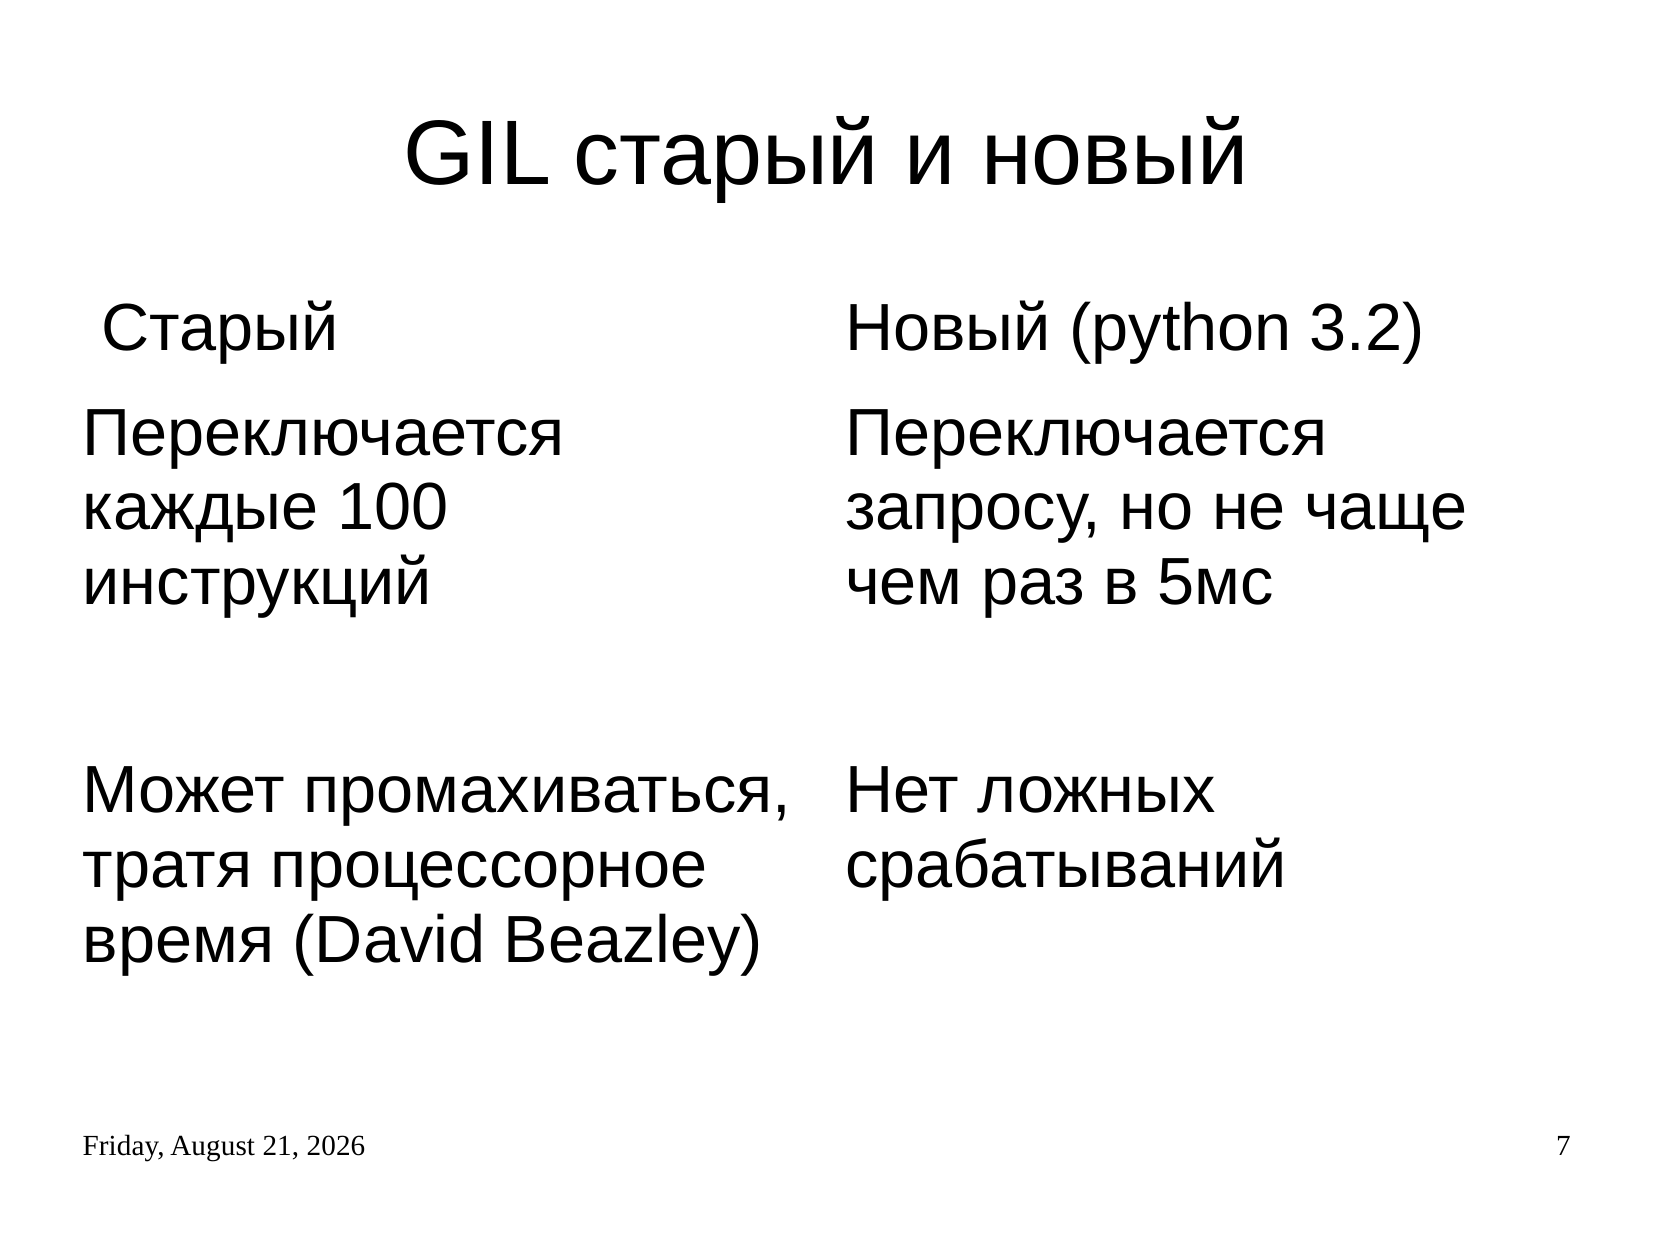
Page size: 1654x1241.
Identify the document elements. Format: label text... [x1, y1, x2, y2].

list Новый (python 3.2) Переключается запросу, но не чаще чем раз в 5мс Нет ложных срабатываний [845, 290, 1572, 1109]
title GIL старый и новый [82, 49, 1571, 257]
list Старый Переключается каждые 100 инструкций Может промахиваться, тратя процессорное время (David Beazley) [82, 290, 809, 1109]
